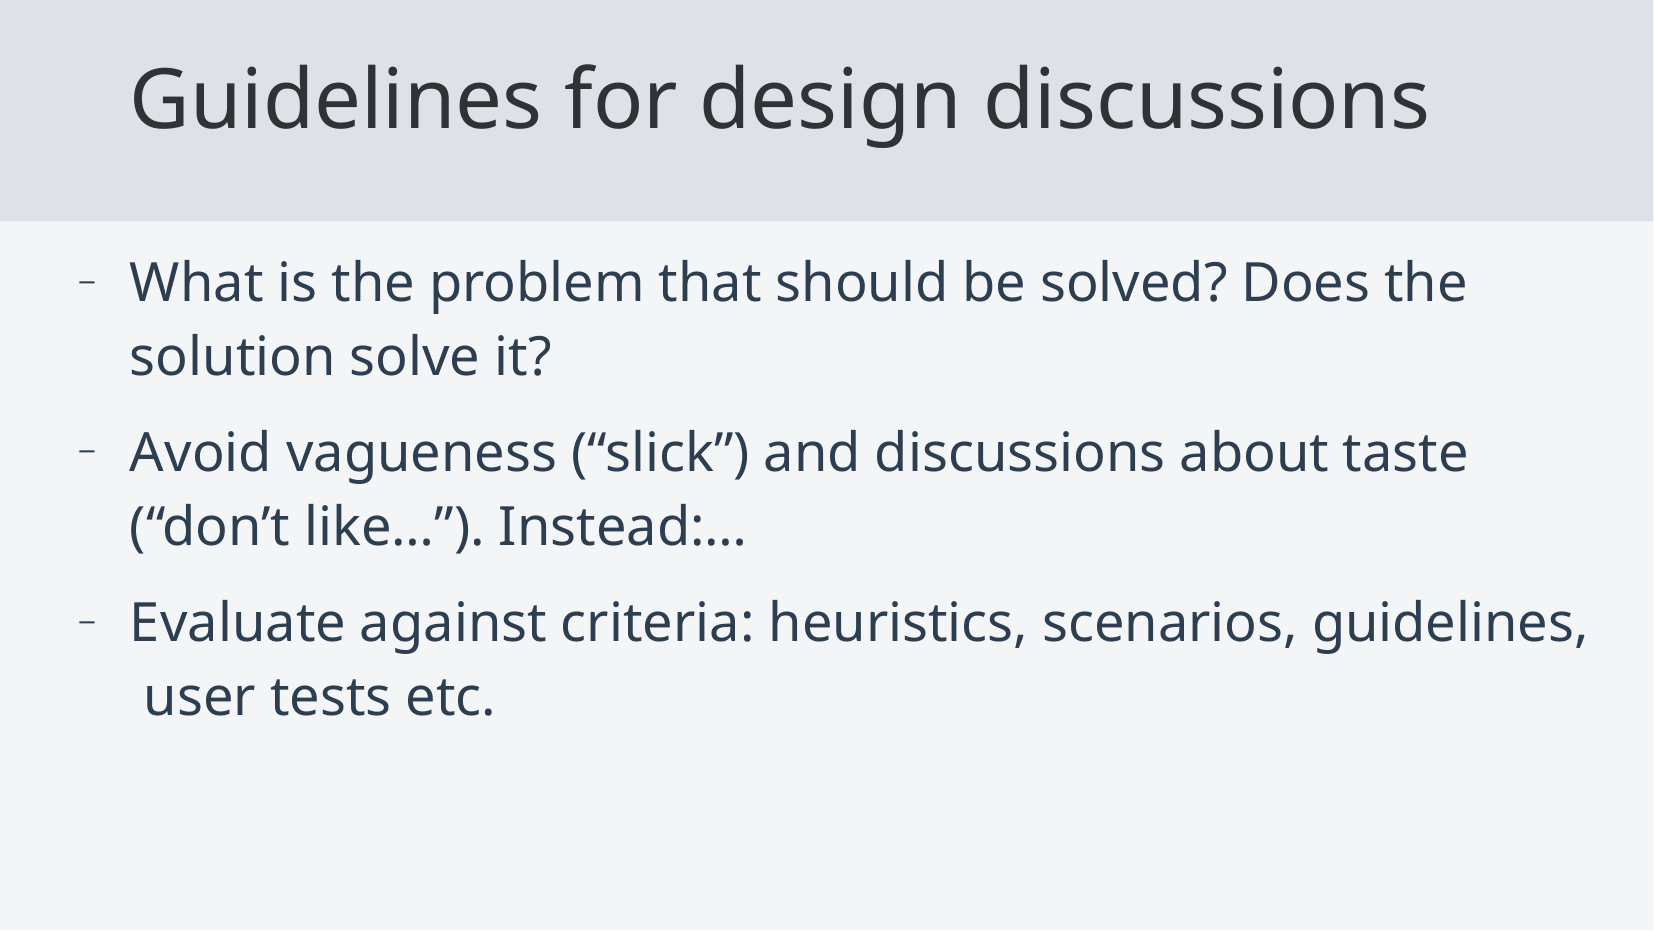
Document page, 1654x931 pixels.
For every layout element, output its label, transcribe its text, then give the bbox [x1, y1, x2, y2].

list What is the problem that should be solved? Does the solution solve it? Avoid vagueness (“slick”) and discussions about taste (“don’t like…”). Instead:… Evaluate against criteria: heuristics, scenarios, guidelines, user tests etc. [59, 243, 1595, 864]
title Guidelines for design discussions [129, 37, 1654, 155]
